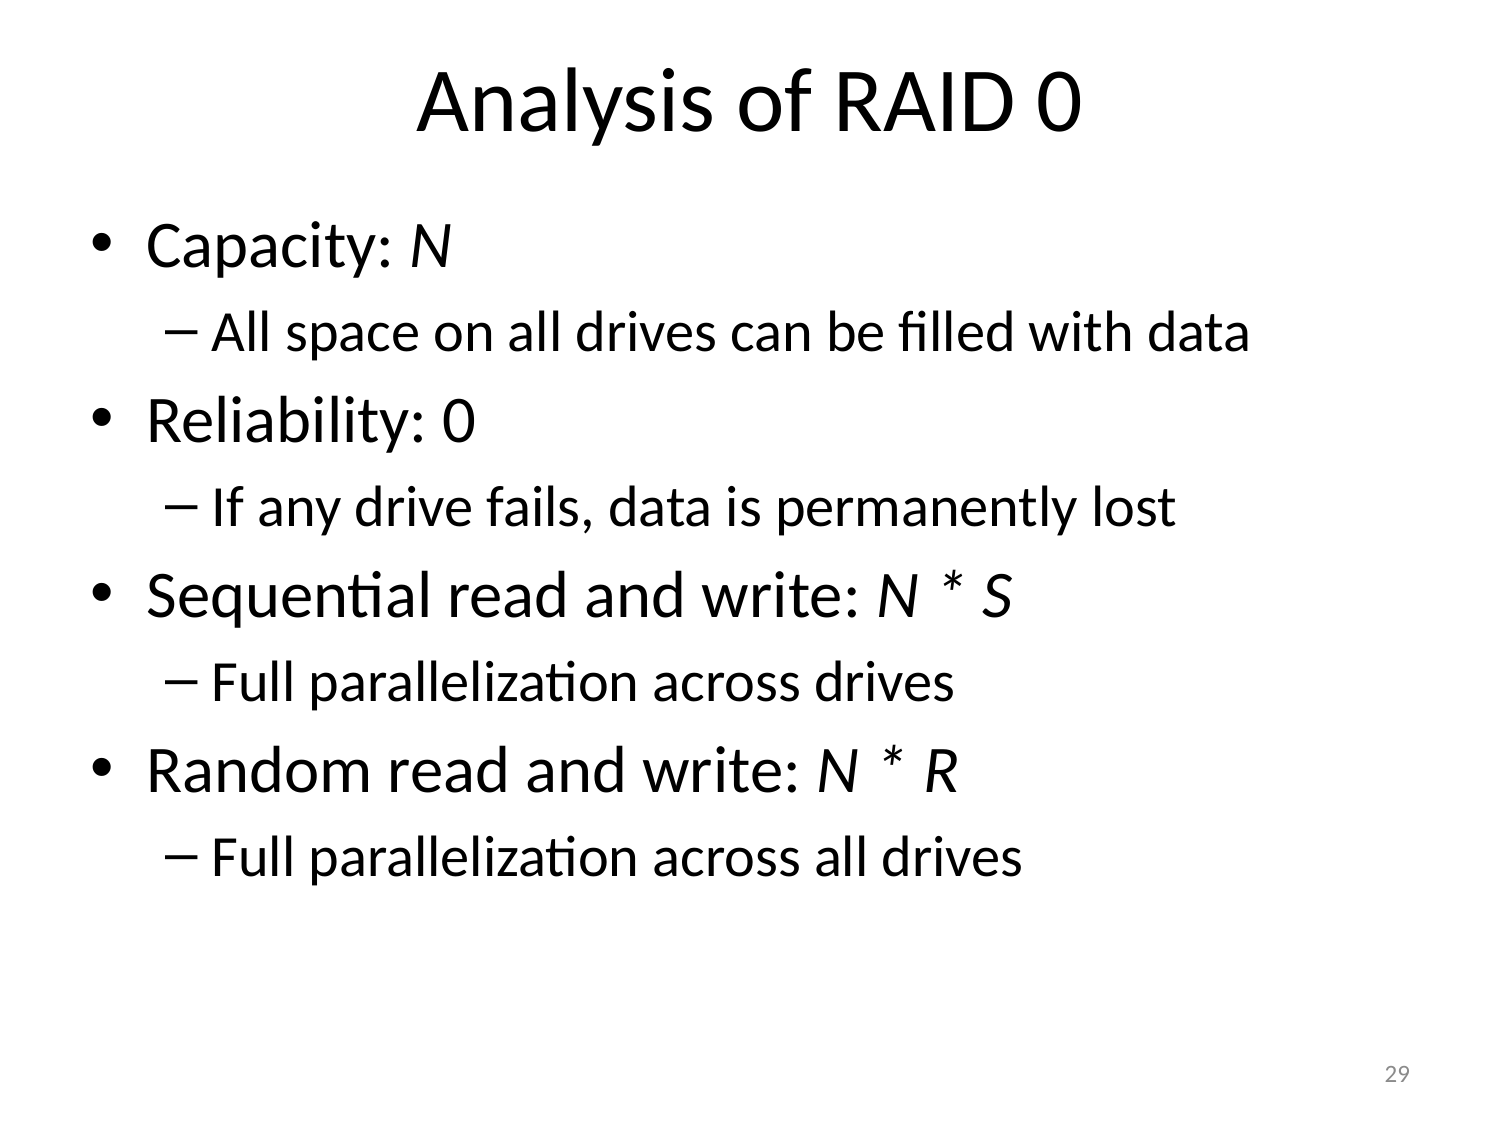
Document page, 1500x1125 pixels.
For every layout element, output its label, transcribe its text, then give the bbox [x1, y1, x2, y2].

slide_number <number> [1074, 1042, 1425, 1103]
title Analysis of RAID 0 [75, 1, 1425, 189]
list Capacity: N All space on all drives can be filled with data Reliability: 0 If any drive fails, data is permanently lost Sequential read and write: N * S Full parallelization across drives Random read and write: N * R Full parallelization across all drives [75, 193, 1425, 1040]
